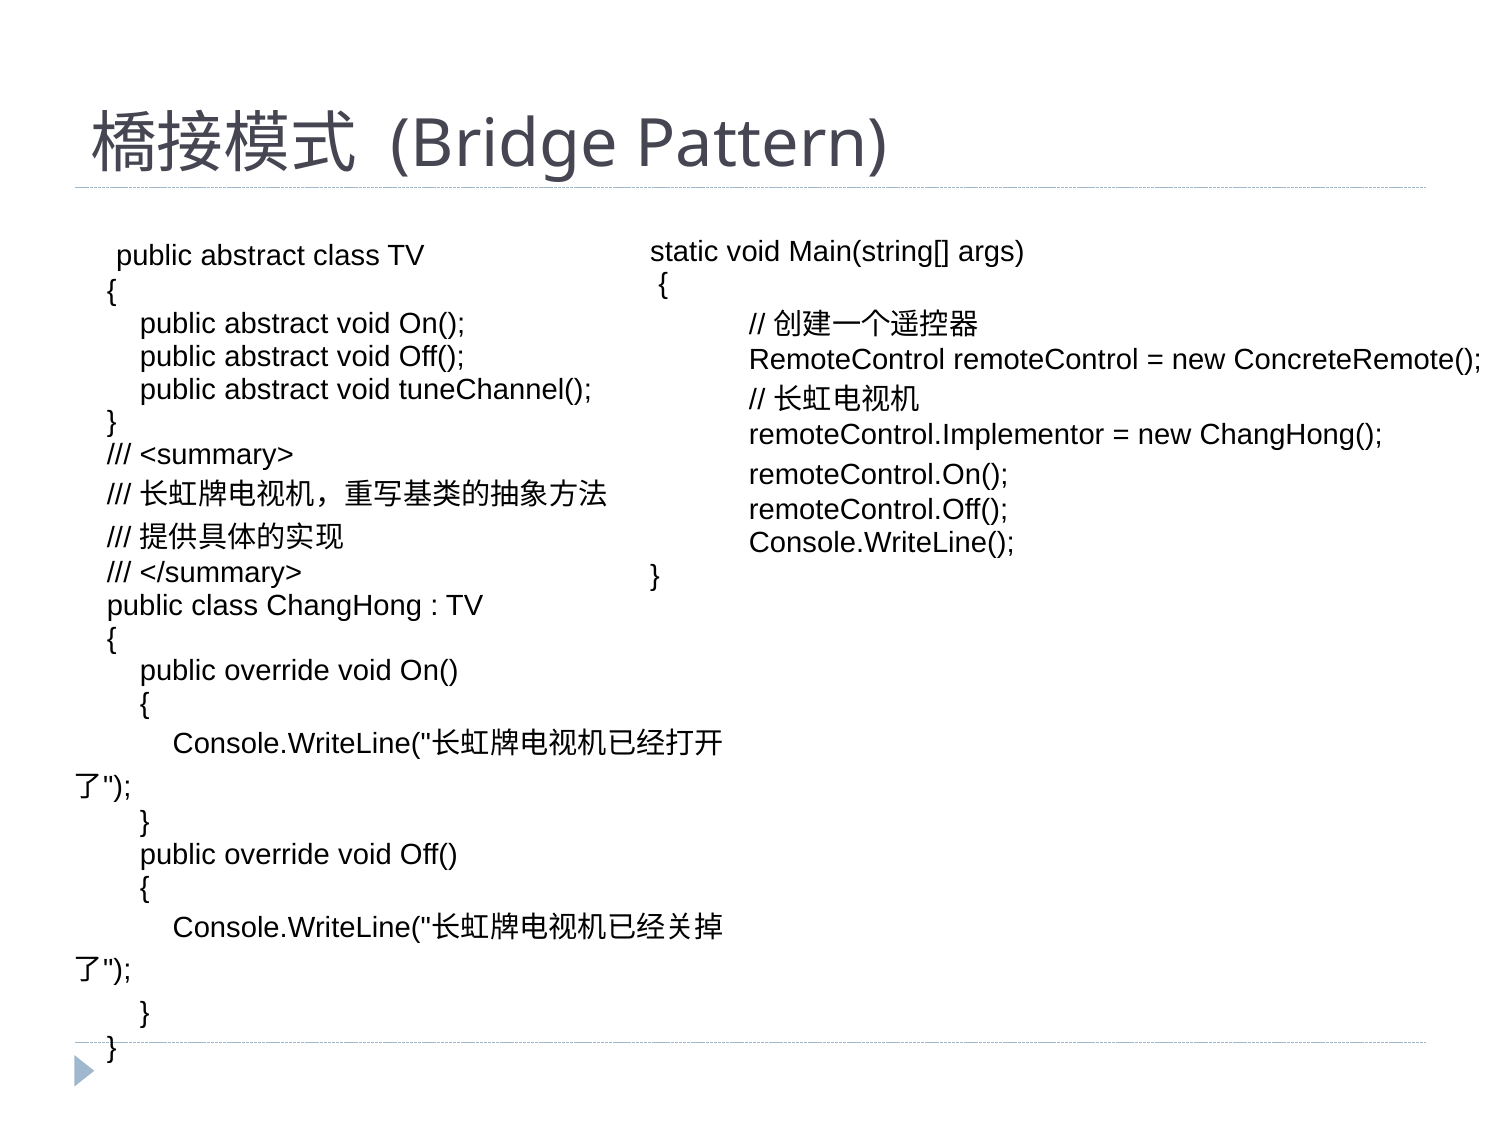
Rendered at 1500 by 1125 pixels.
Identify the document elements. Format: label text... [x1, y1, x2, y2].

text_box public abstract class TV { public abstract void On(); public abstract void Off(); public abstract void tuneChannel(); } /// <summary> /// 长虹牌电视机，重写基类的抽象方法 /// 提供具体的实现 /// </summary> public class ChangHong : TV { public override void On() { Console.WriteLine("长虹牌电视机已经打开了"); } public override void Off() { Console.WriteLine("长虹牌电视机已经关掉了"); } } [59, 224, 780, 1009]
text_box static void Main(string[] args) { // 创建一个遥控器 RemoteControl remoteControl = new ConcreteRemote(); // 长虹电视机 remoteControl.Implementor = new ChangHong(); remoteControl.On(); remoteControl.Off(); Console.WriteLine(); } [635, 227, 1500, 596]
title 橋接模式 (Bridge Pattern) [75, 25, 1426, 188]
